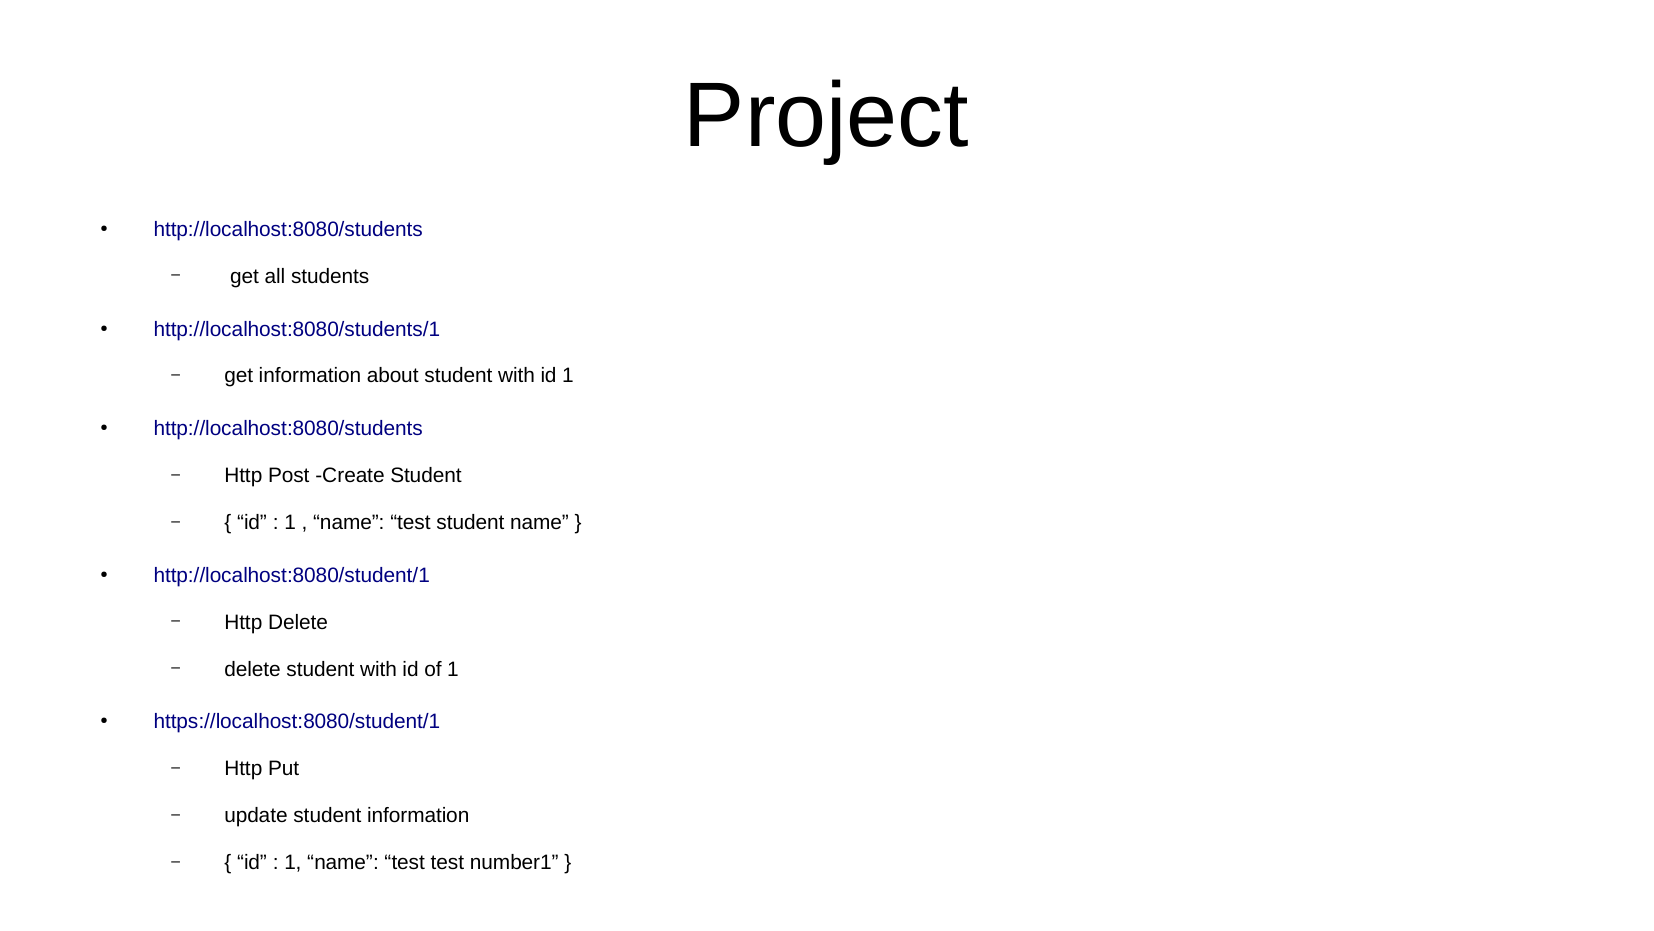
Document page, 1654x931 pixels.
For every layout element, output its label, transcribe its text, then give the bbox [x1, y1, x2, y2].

title Project [82, 37, 1571, 193]
list http://localhost:8080/students get all students http://localhost:8080/students/1 get information about student with id 1 http://localhost:8080/students Http Post -Create Student { “id” : 1 , “name”: “test student name” } http://localhost:8080/student/1 Http Delete delete student with id of 1 https://localhost:8080/student/1 Http Put update student information { “id” : 1, “name”: “test test number1” } [82, 217, 1606, 916]
